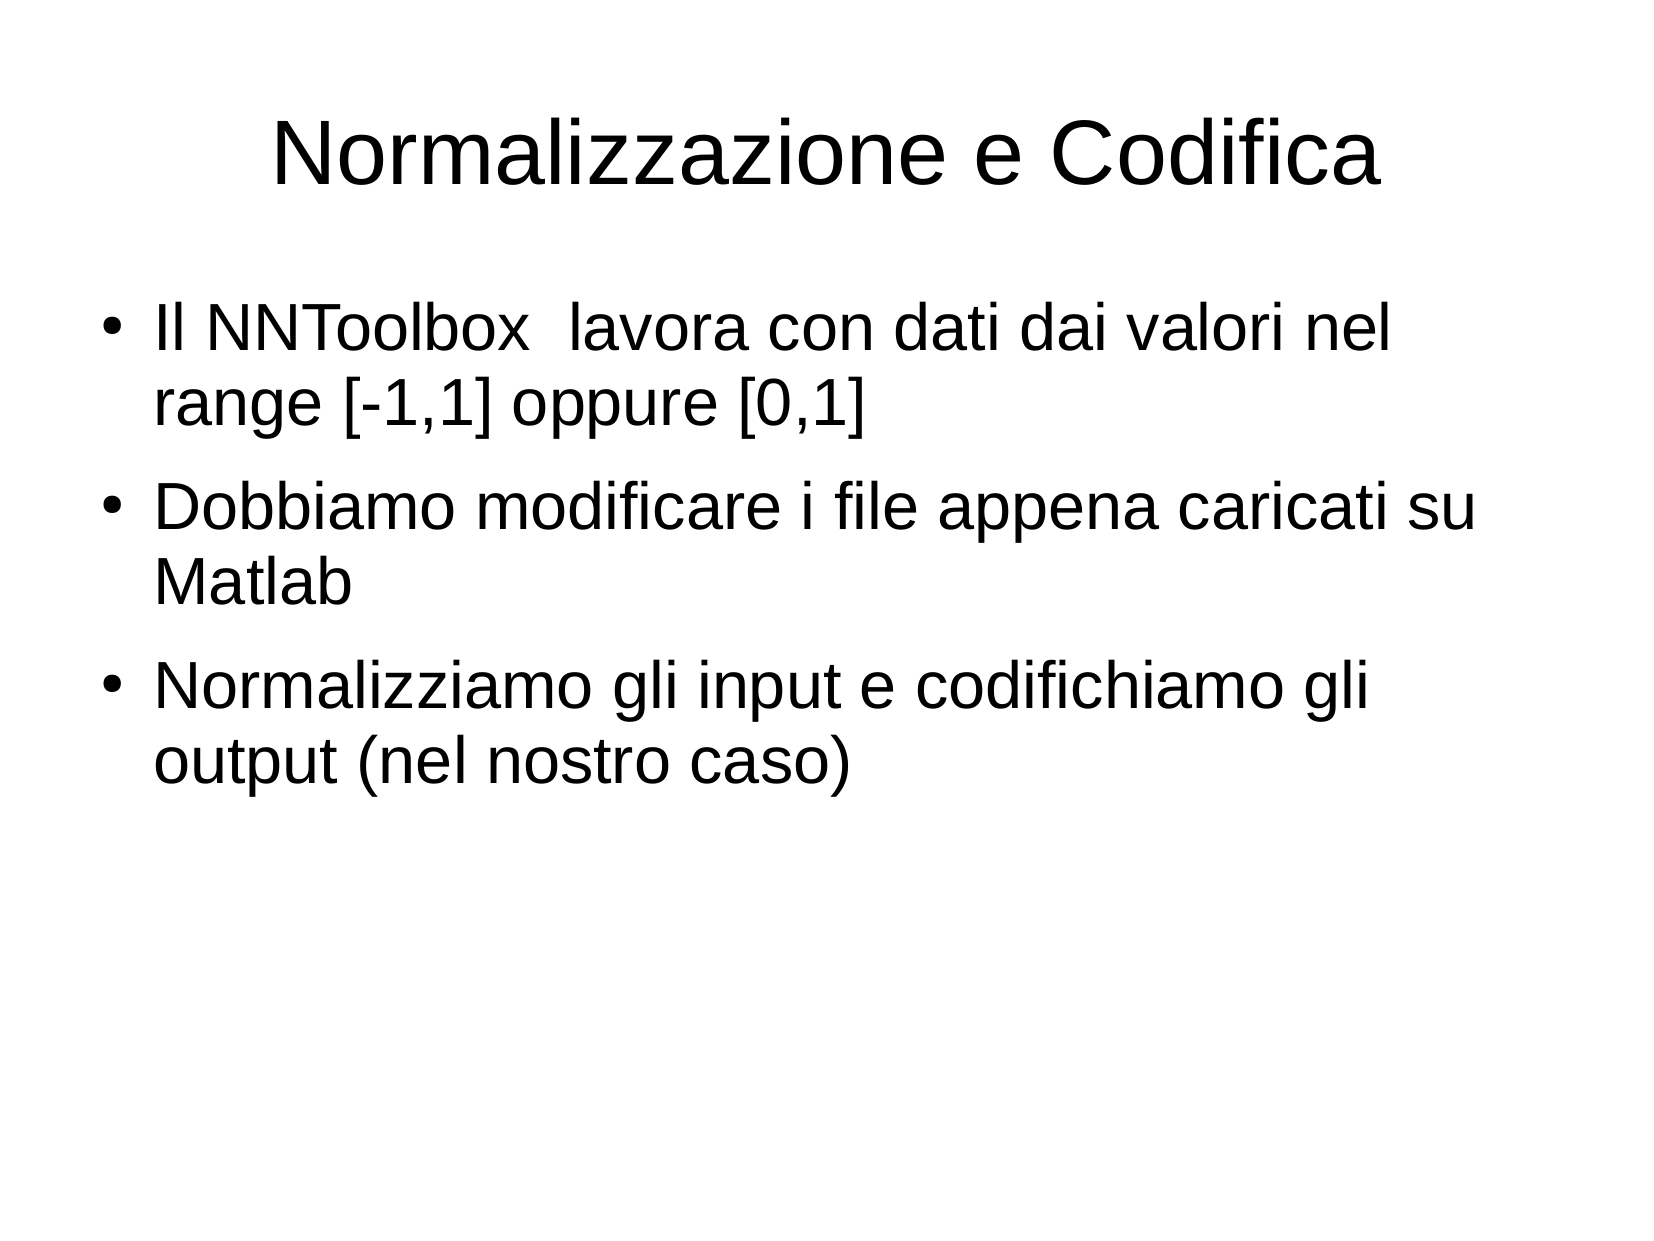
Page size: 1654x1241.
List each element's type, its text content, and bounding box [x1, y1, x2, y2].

title Normalizzazione e Codifica [82, 49, 1571, 257]
list Il NNToolbox lavora con dati dai valori nel range [-1,1] oppure [0,1] Dobbiamo modificare i file appena caricati su Matlab Normalizziamo gli input e codifichiamo gli output (nel nostro caso) [82, 290, 1571, 1010]
